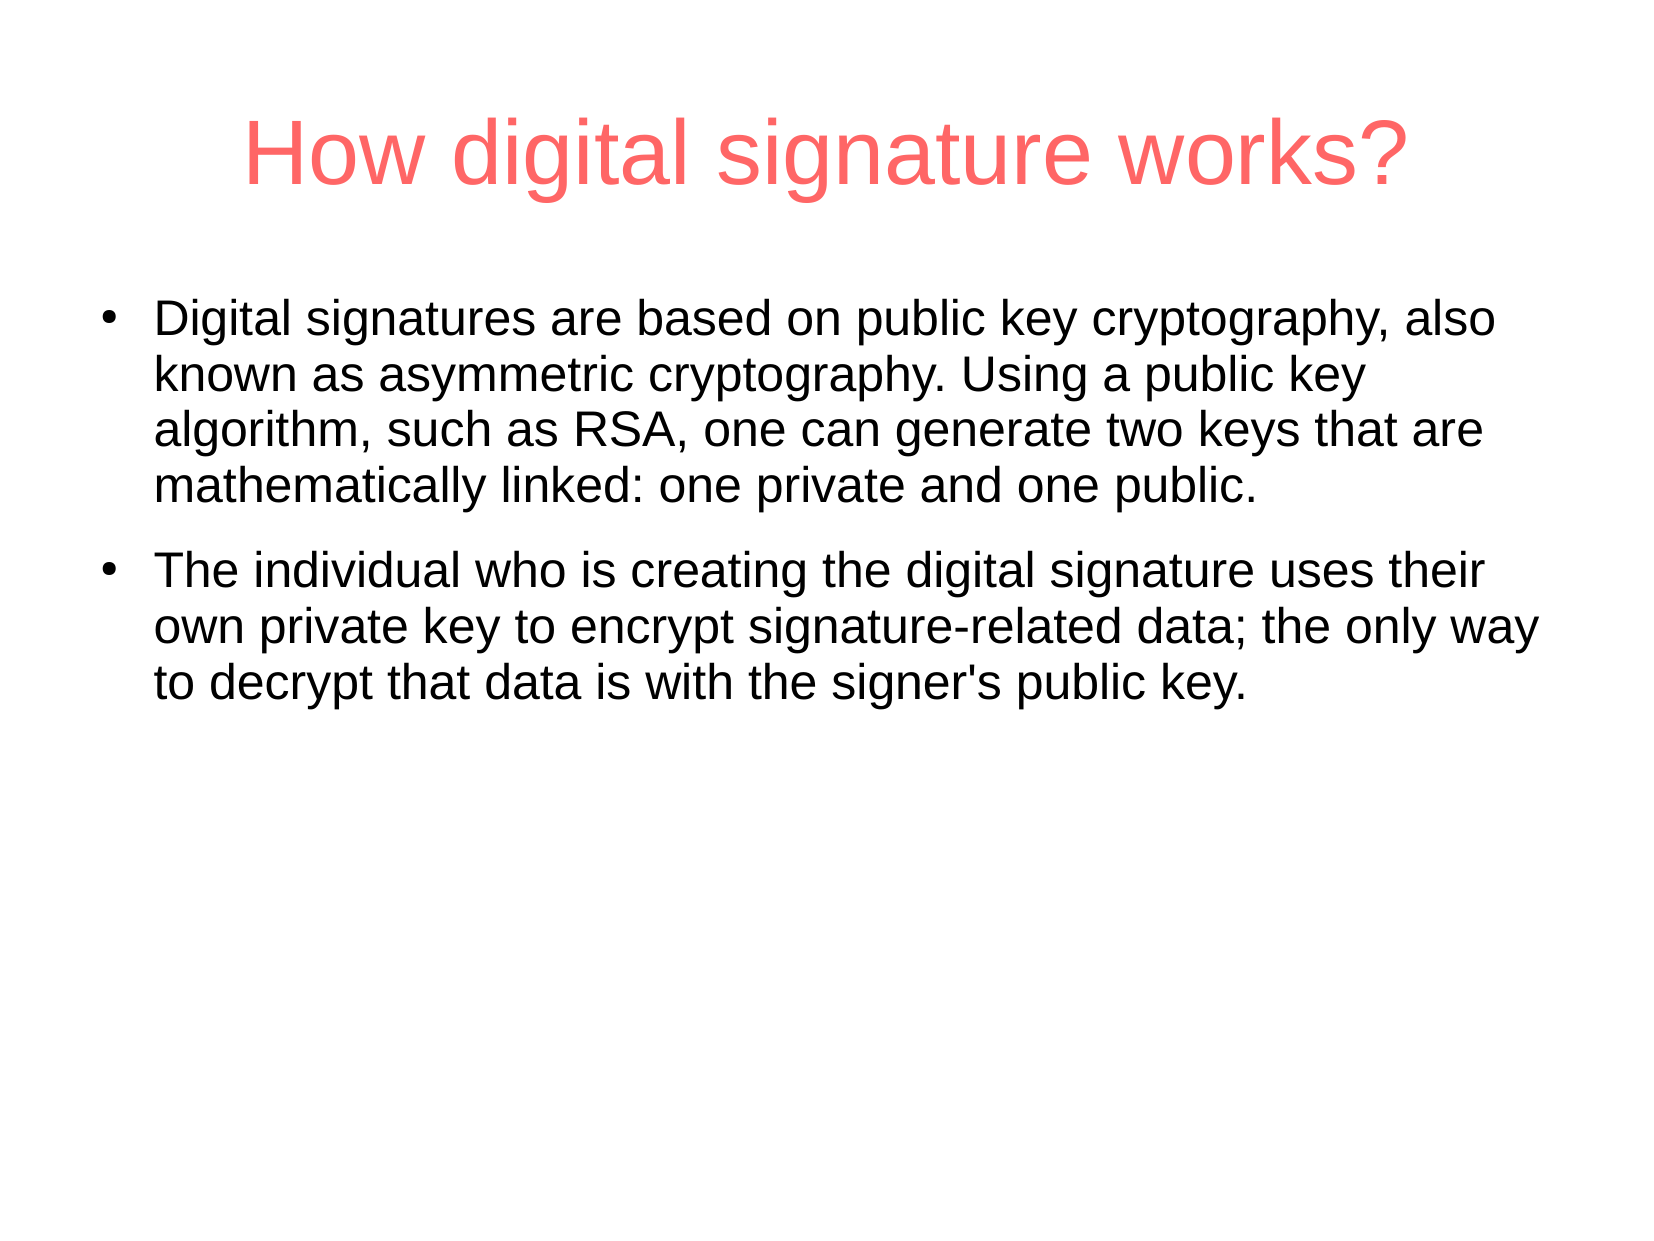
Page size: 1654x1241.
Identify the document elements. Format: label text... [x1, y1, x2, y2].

title How digital signature works? [82, 49, 1571, 257]
list Digital signatures are based on public key cryptography, also known as asymmetric cryptography. Using a public key algorithm, such as RSA, one can generate two keys that are mathematically linked: one private and one public. The individual who is creating the digital signature uses their own private key to encrypt signature-related data; the only way to decrypt that data is with the signer's public key. [82, 290, 1571, 1010]
